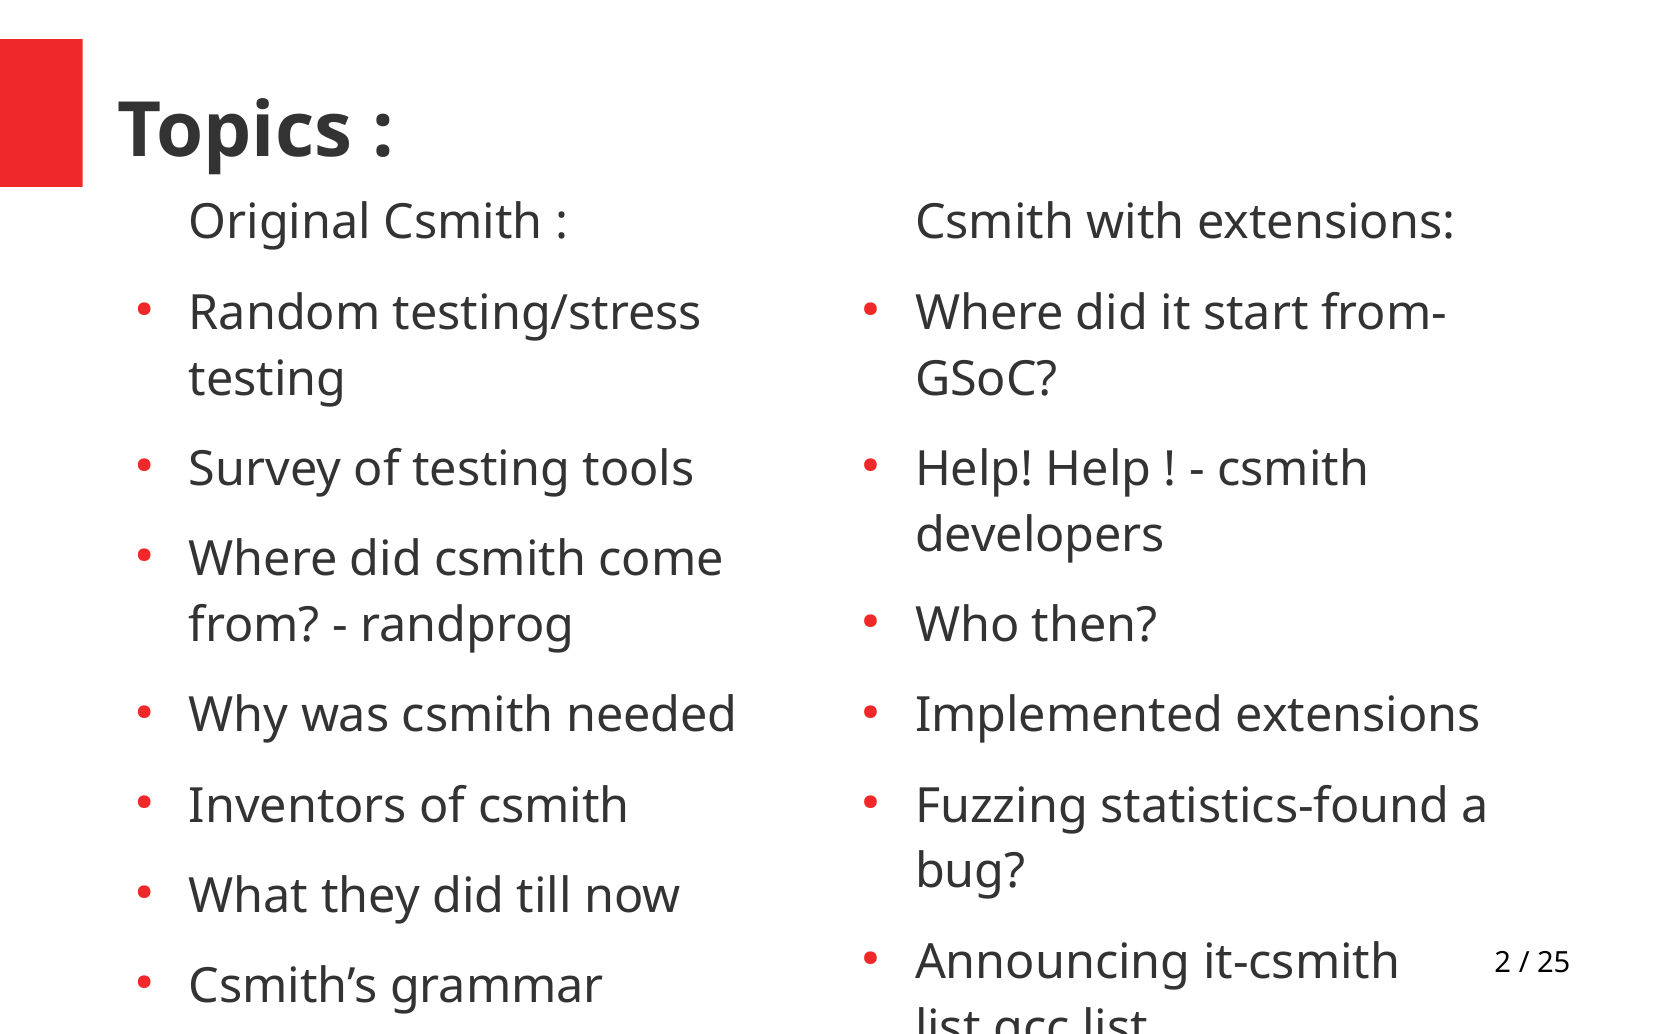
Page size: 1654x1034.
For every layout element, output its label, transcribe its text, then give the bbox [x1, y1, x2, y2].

title Topics : [117, 40, 1571, 214]
list Csmith with extensions: Where did it start from-GSoC? Help! Help ! - csmith developers Who then? Implemented extensions Fuzzing statistics-found a bug? Announcing it-csmith list,gcc list Future plans [844, 187, 1536, 787]
list Original Csmith : Random testing/stress testing Survey of testing tools Where did csmith come from? - randprog Why was csmith needed Inventors of csmith What they did till now Csmith’s grammar Current state of csmith [117, 187, 810, 787]
